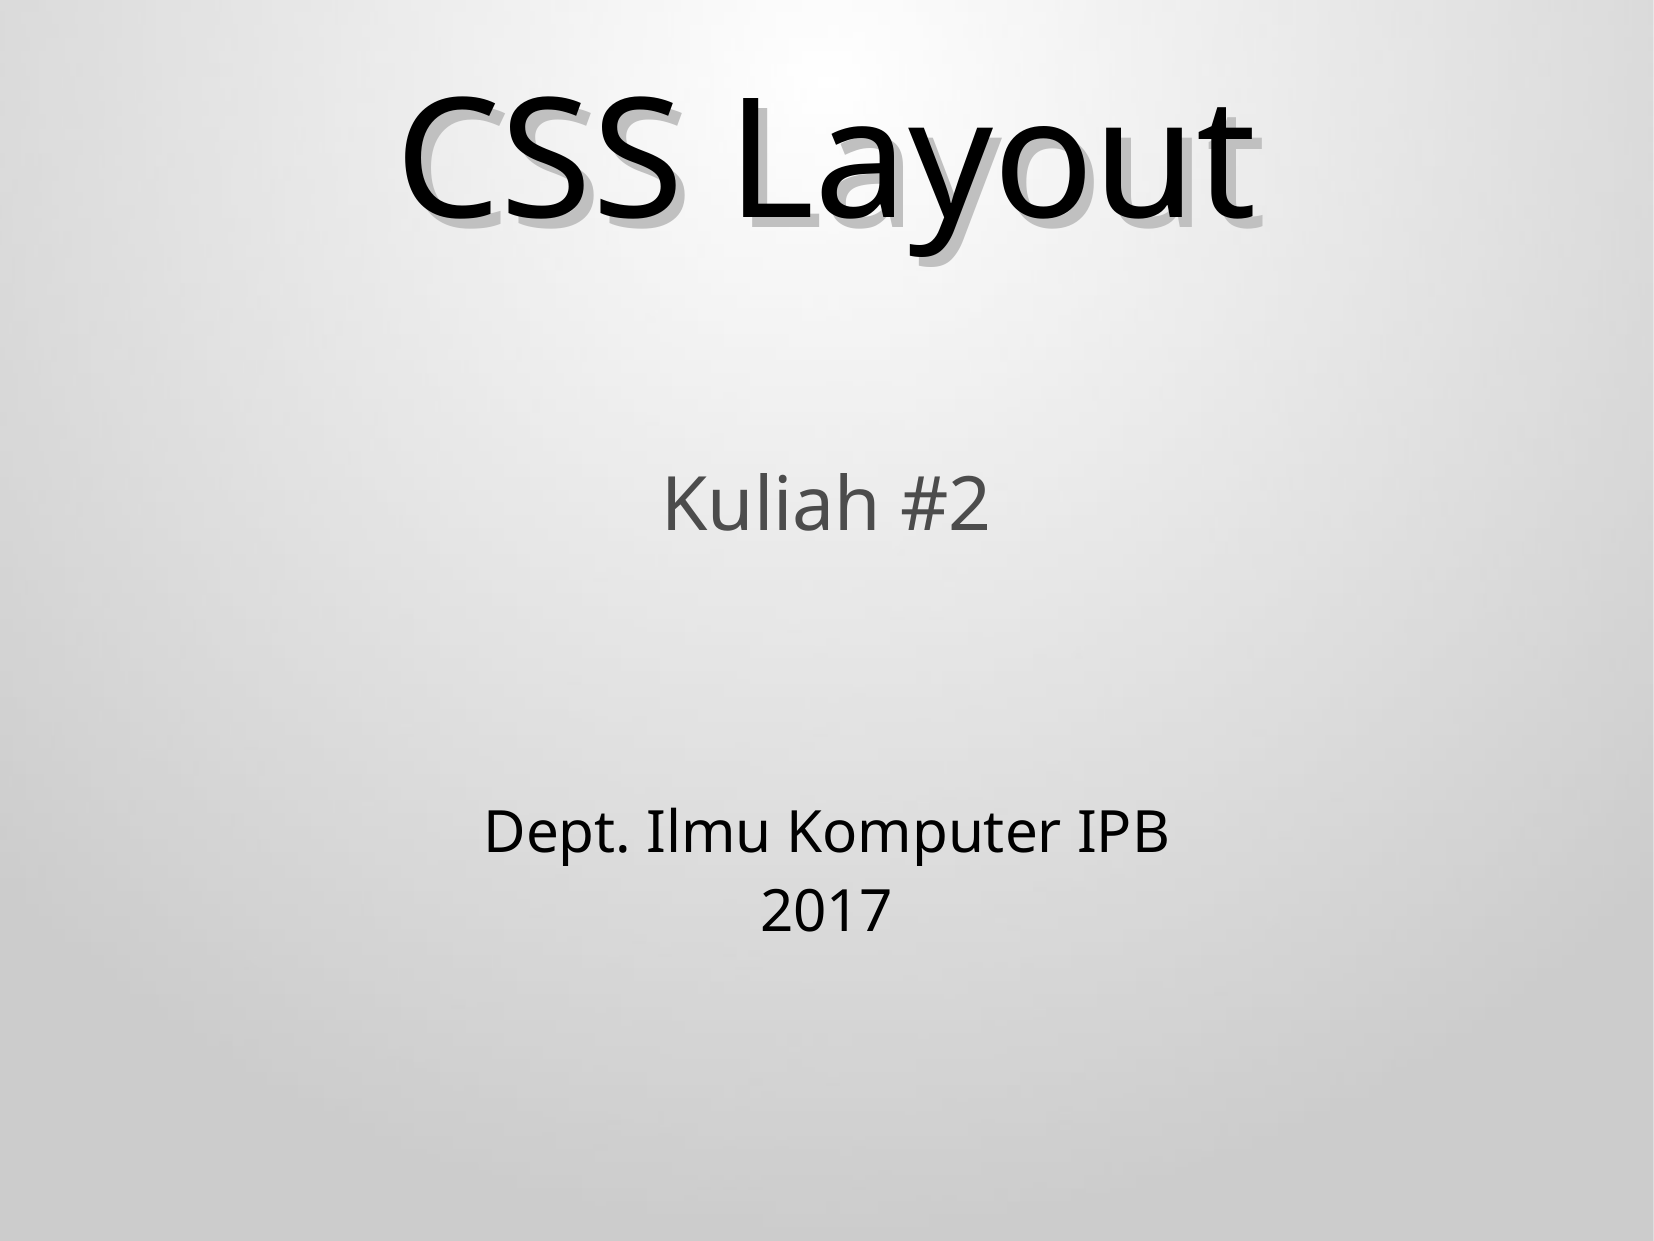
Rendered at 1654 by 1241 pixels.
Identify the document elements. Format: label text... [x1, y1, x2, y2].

subtitle Kuliah #2 Dept. Ilmu Komputer IPB 2017 [82, 297, 1571, 1102]
picture [0, 0, 1654, 1241]
title CSS Layout [82, 52, 1571, 254]
